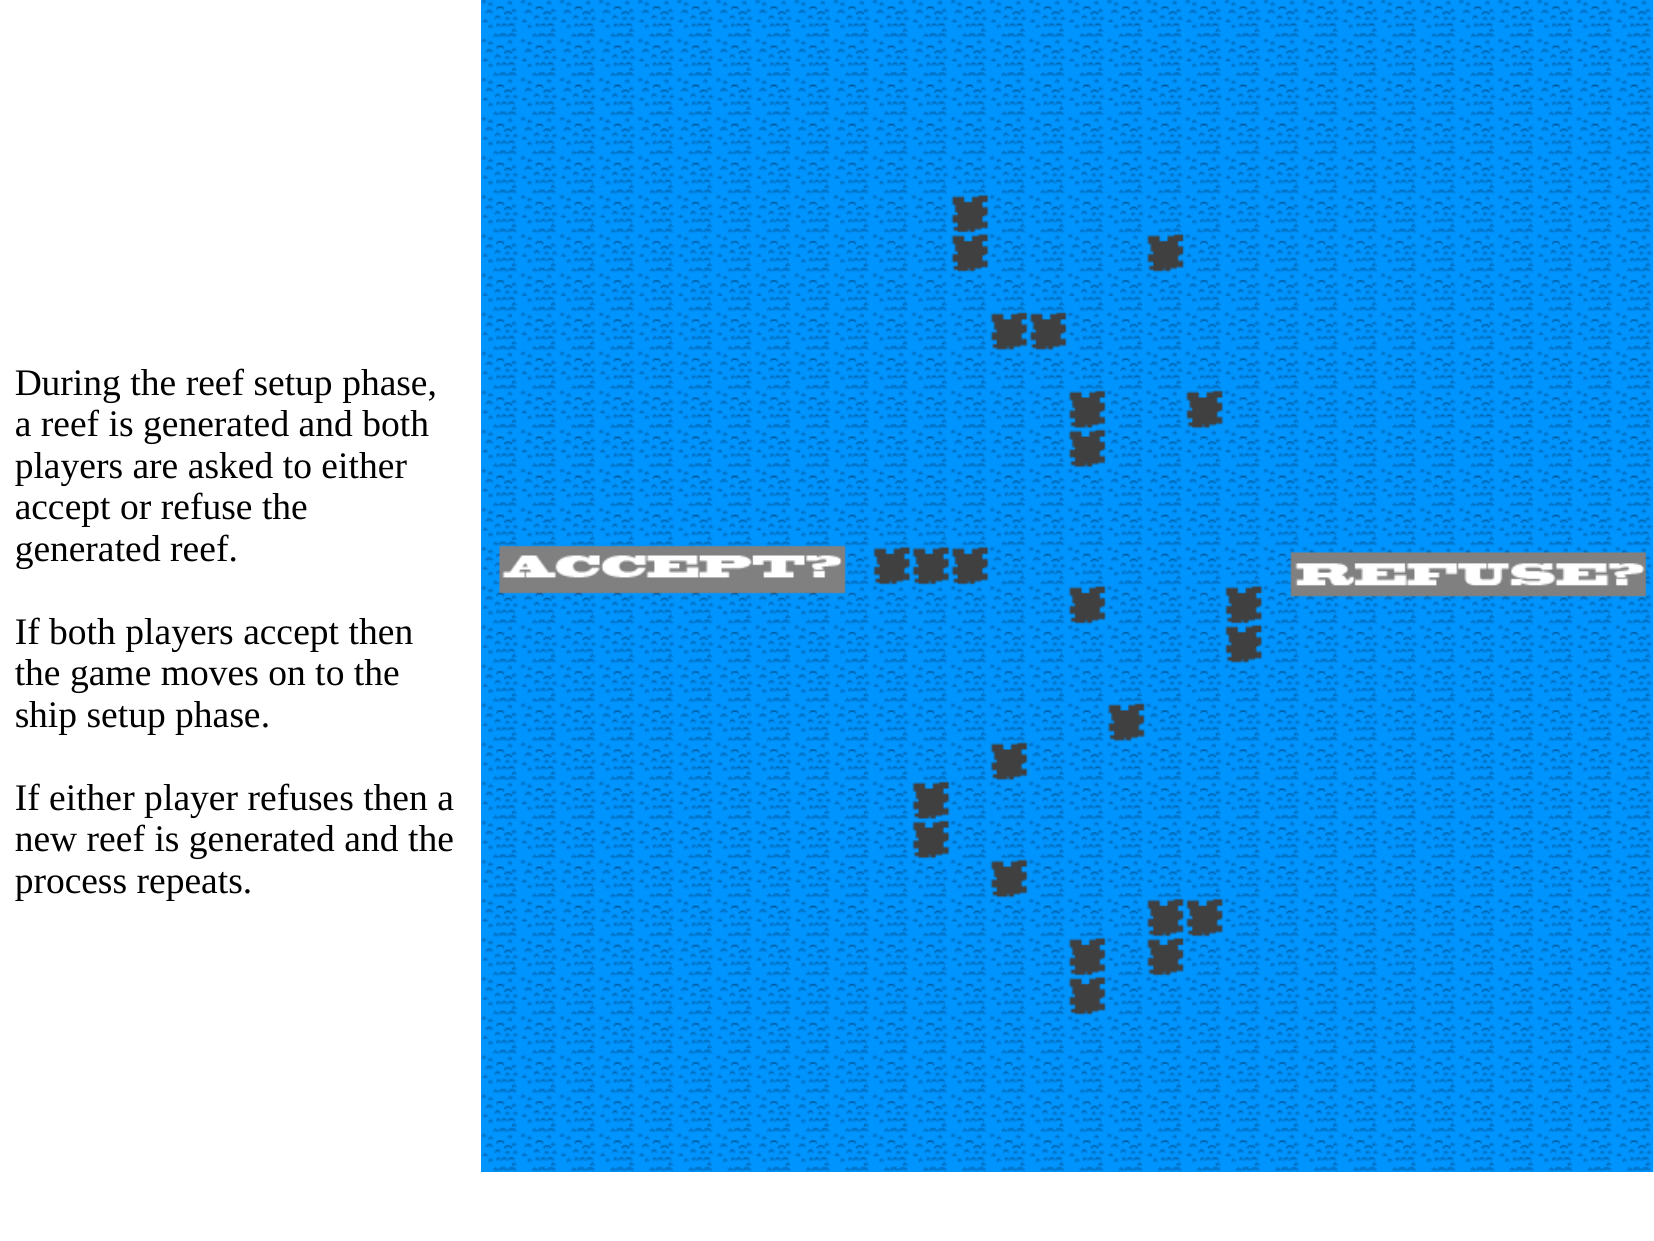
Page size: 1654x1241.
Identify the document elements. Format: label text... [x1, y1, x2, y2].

picture [481, 0, 1654, 1172]
text_box During the reef setup phase, a reef is generated and both players are asked to either accept or refuse the generated reef. If both players accept then the game moves on to the ship setup phase. If either player refuses then a new reef is generated and the process repeats. [0, 354, 473, 922]
